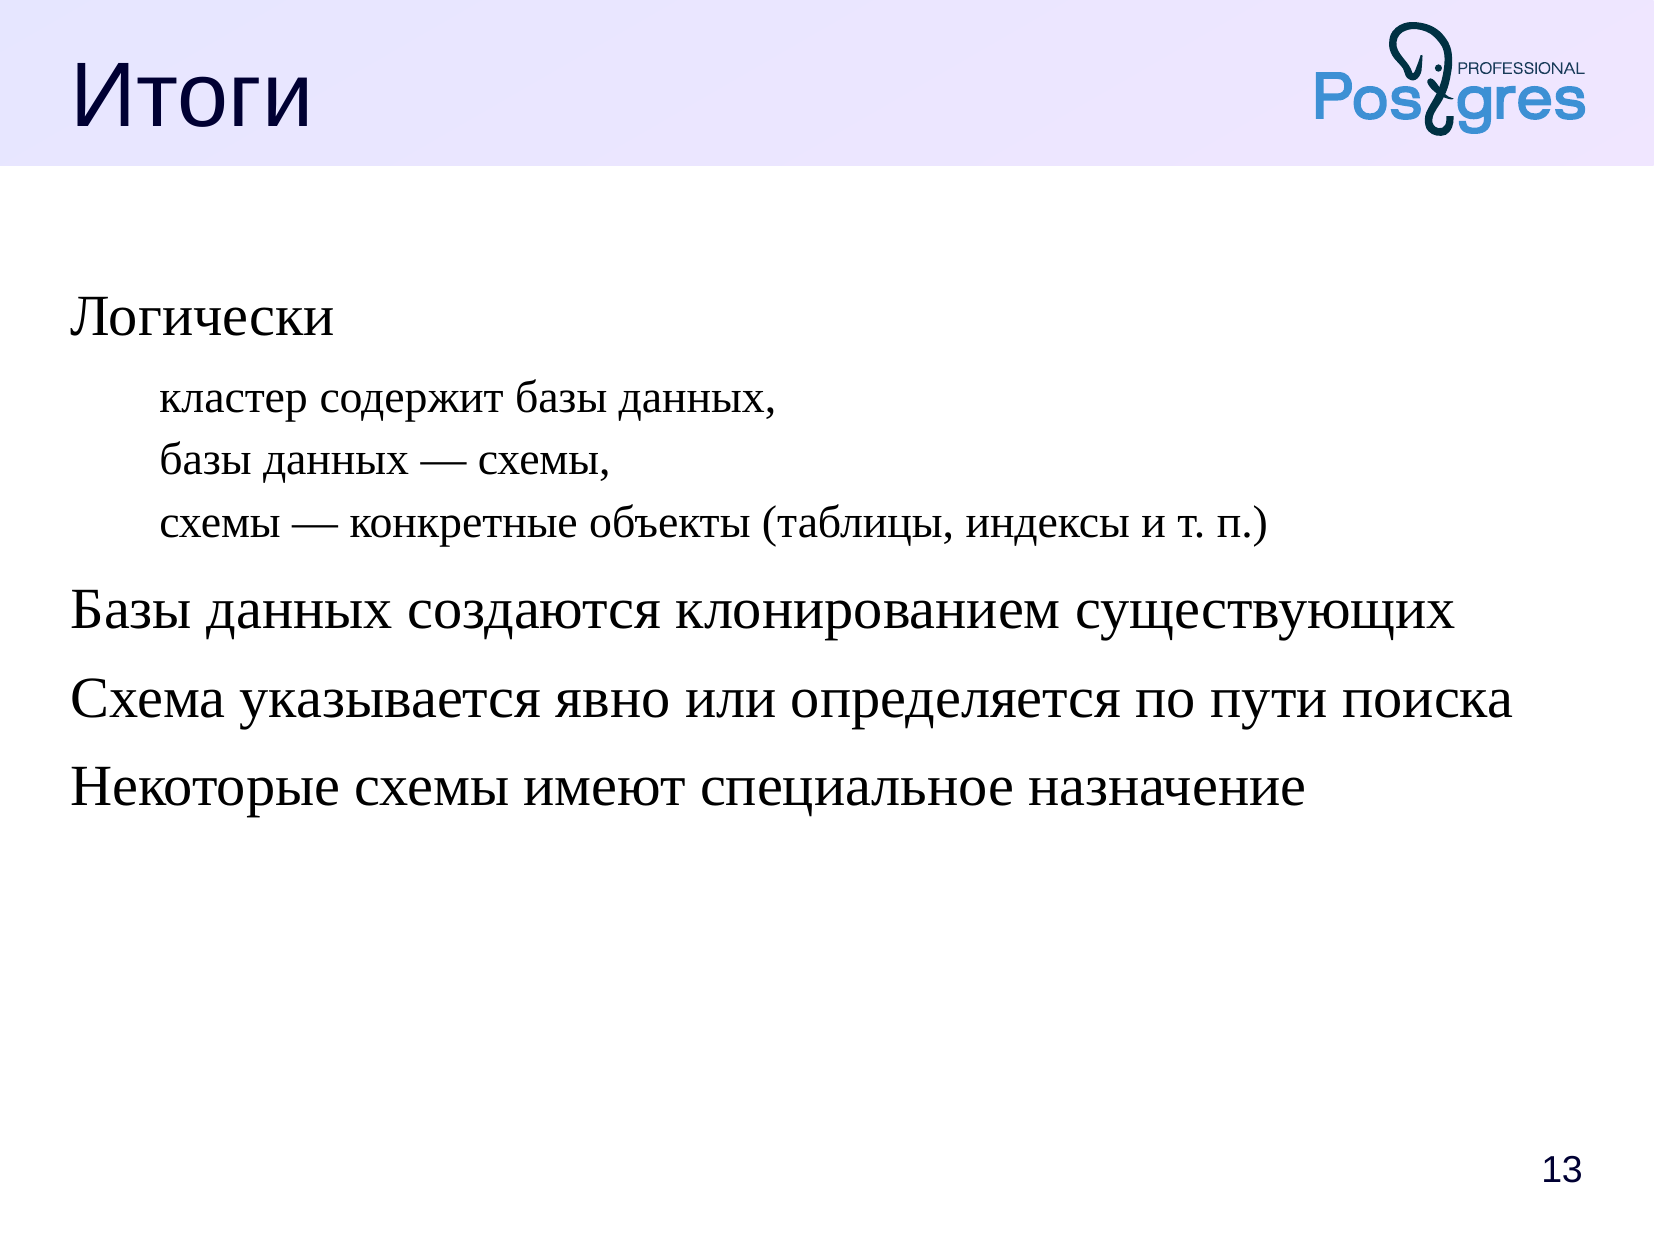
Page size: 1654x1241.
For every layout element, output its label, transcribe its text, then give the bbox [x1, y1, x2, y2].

list Логически кластер содержит базы данных, базы данных — схемы, схемы — конкретные объекты (таблицы, индексы и т. п.) Базы данных создаются клонированием существующих Схема указывается явно или определяется по пути поиска Некоторые схемы имеют специальное назначение [70, 283, 1583, 1134]
title Итоги [70, 43, 1241, 147]
